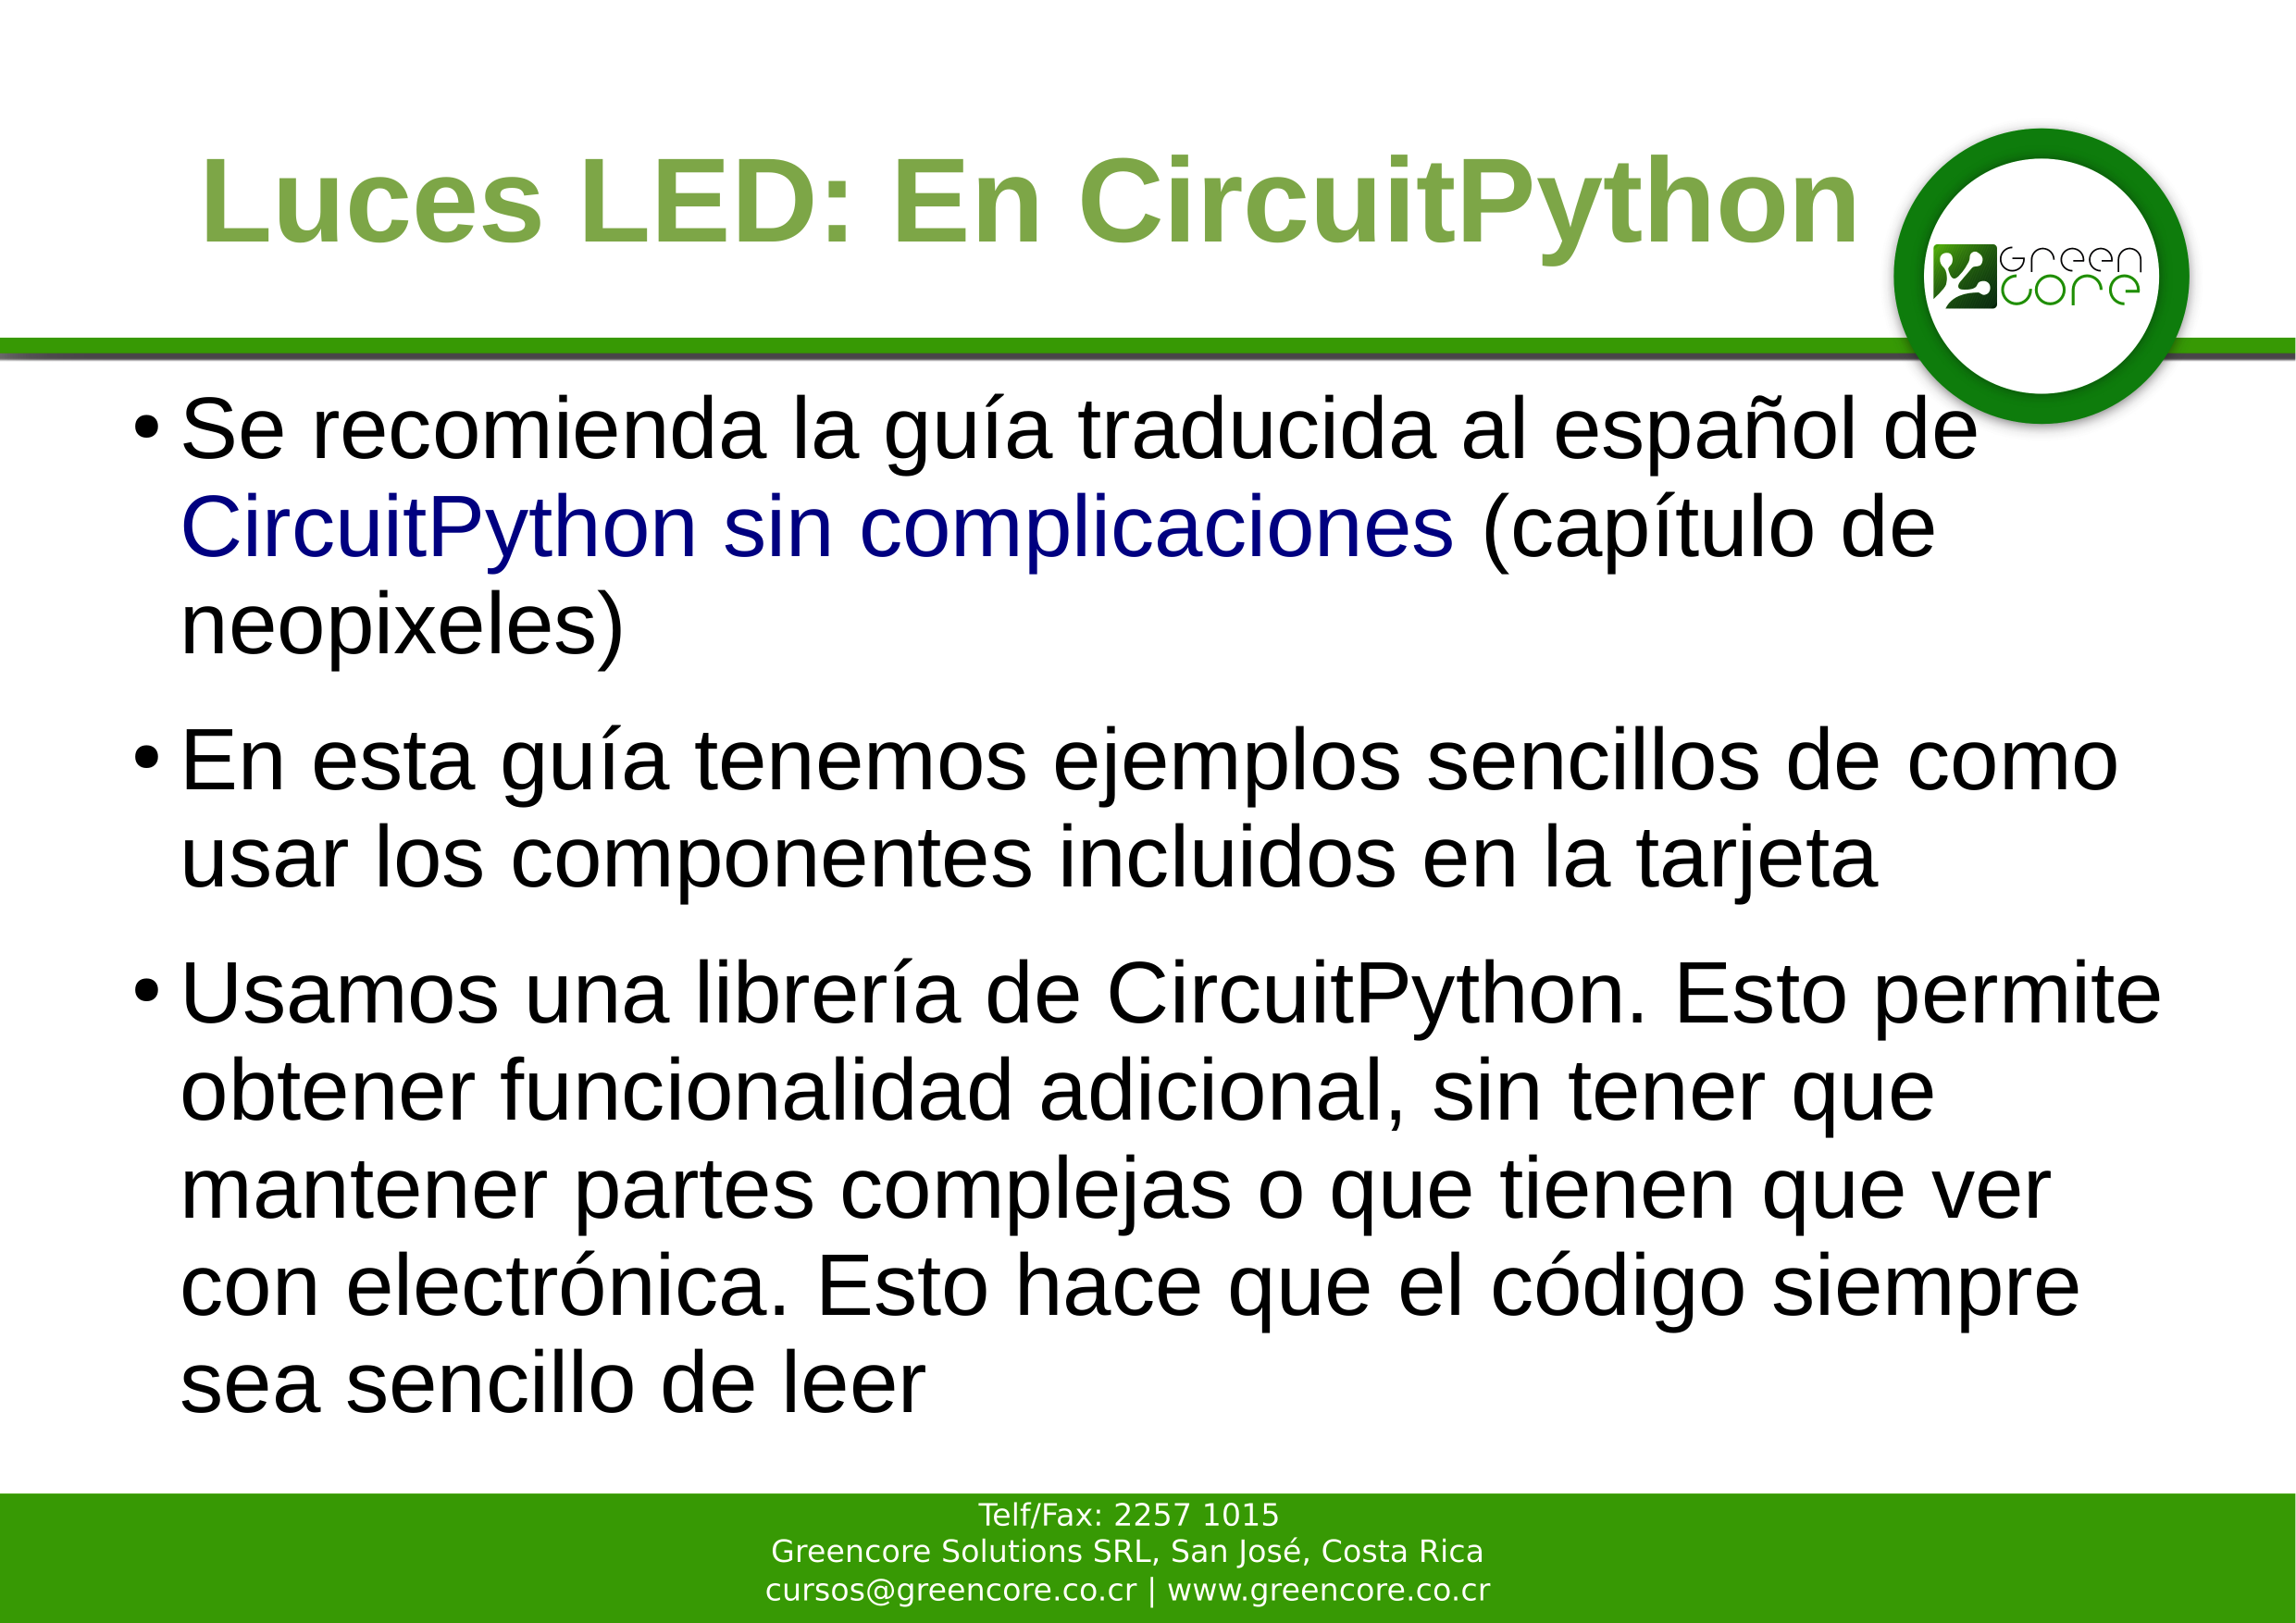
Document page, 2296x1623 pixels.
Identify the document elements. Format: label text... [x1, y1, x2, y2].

title Luces LED: En CircuitPython [115, 64, 2181, 336]
picture [0, 0, 2296, 1623]
list Se recomienda la guía traducida al español de CircuitPython sin complicaciones (capítulo de neopixeles) En esta guía tenemos ejemplos sencillos de como usar los componentes incluidos en la tarjeta Usamos una librería de CircuitPython. Esto permite obtener funcionalidad adicional, sin tener que mantener partes complejas o que tienen que ver con electrónica. Esto hace que el código siempre sea sencillo de leer [115, 379, 2181, 1489]
